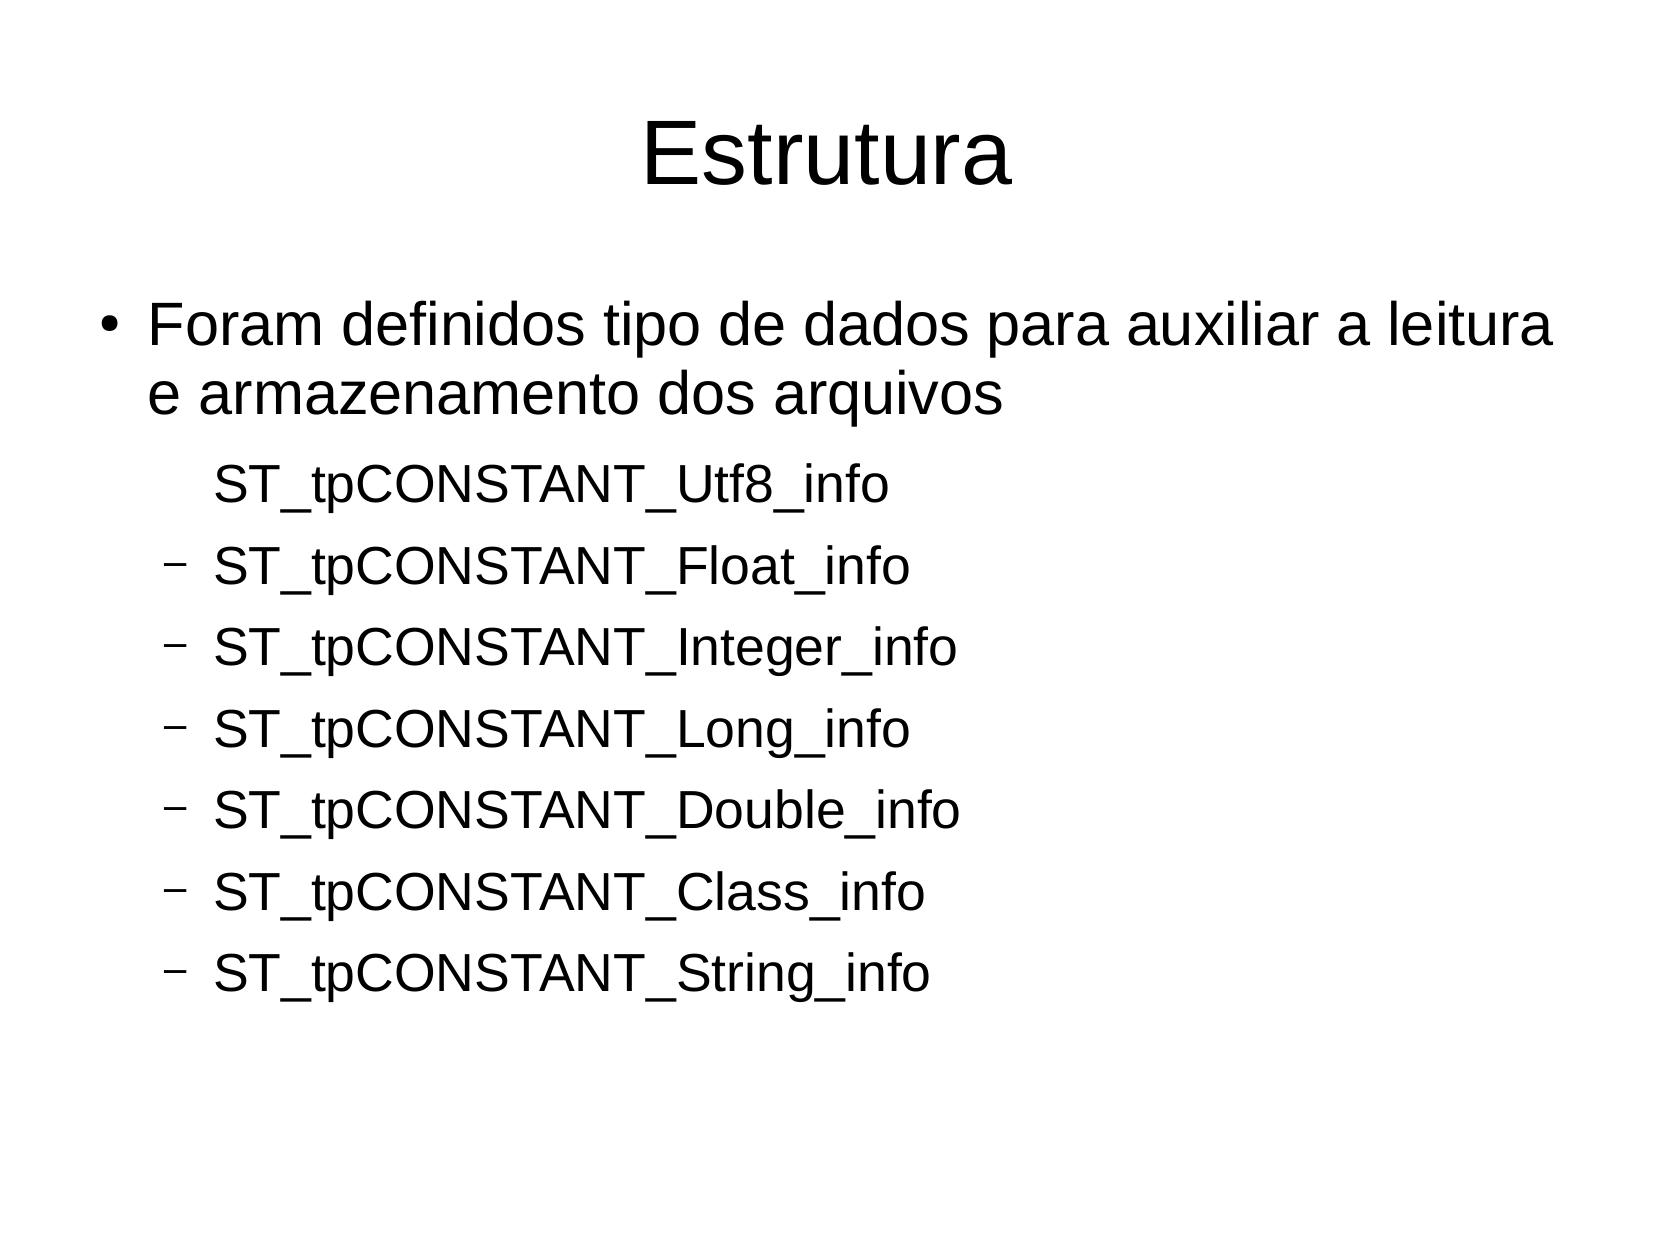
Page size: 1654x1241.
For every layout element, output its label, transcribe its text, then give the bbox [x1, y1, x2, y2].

list Foram definidos tipo de dados para auxiliar a leitura e armazenamento dos arquivos ST_tpCONSTANT_Utf8_info ST_tpCONSTANT_Float_info ST_tpCONSTANT_Integer_info ST_tpCONSTANT_Long_info ST_tpCONSTANT_Double_info ST_tpCONSTANT_Class_info ST_tpCONSTANT_String_info [82, 290, 1571, 1010]
title Estrutura [82, 49, 1571, 257]
